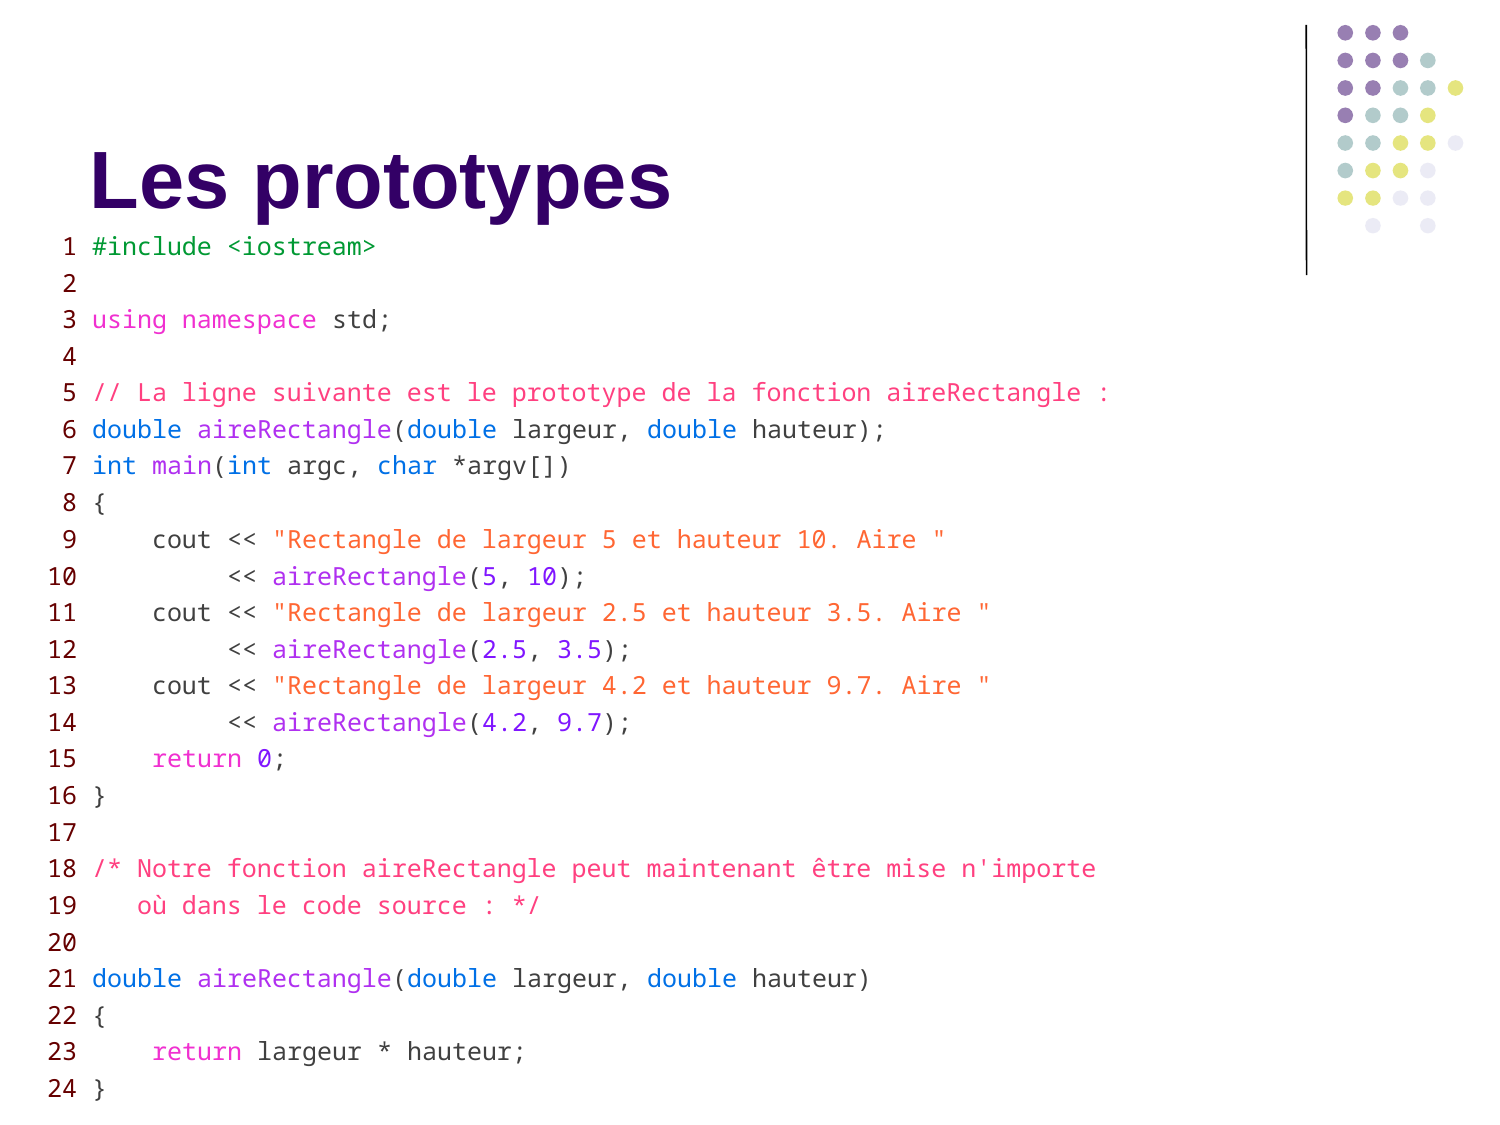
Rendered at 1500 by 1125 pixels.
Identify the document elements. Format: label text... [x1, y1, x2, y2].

list 1 #include <iostream> 2 3 using namespace std; 4 5 // La ligne suivante est le prototype de la fonction aireRectangle : 6 double aireRectangle(double largeur, double hauteur); 7 int main(int argc, char *argv[]) 8 { 9 cout << "Rectangle de largeur 5 et hauteur 10. Aire " 10 << aireRectangle(5, 10); 11 cout << "Rectangle de largeur 2.5 et hauteur 3.5. Aire " 12 << aireRectangle(2.5, 3.5); 13 cout << "Rectangle de largeur 4.2 et hauteur 9.7. Aire " 14 << aireRectangle(4.2, 9.7); 15 return 0; 16 } 17 18 /* Notre fonction aireRectangle peut maintenant être mise n'importe 19 où dans le code source : */ 20 21 double aireRectangle(double largeur, double hauteur) 22 { 23 return largeur * hauteur; 24 } [29, 231, 1500, 1111]
title Les prototypes [74, 20, 1313, 231]
